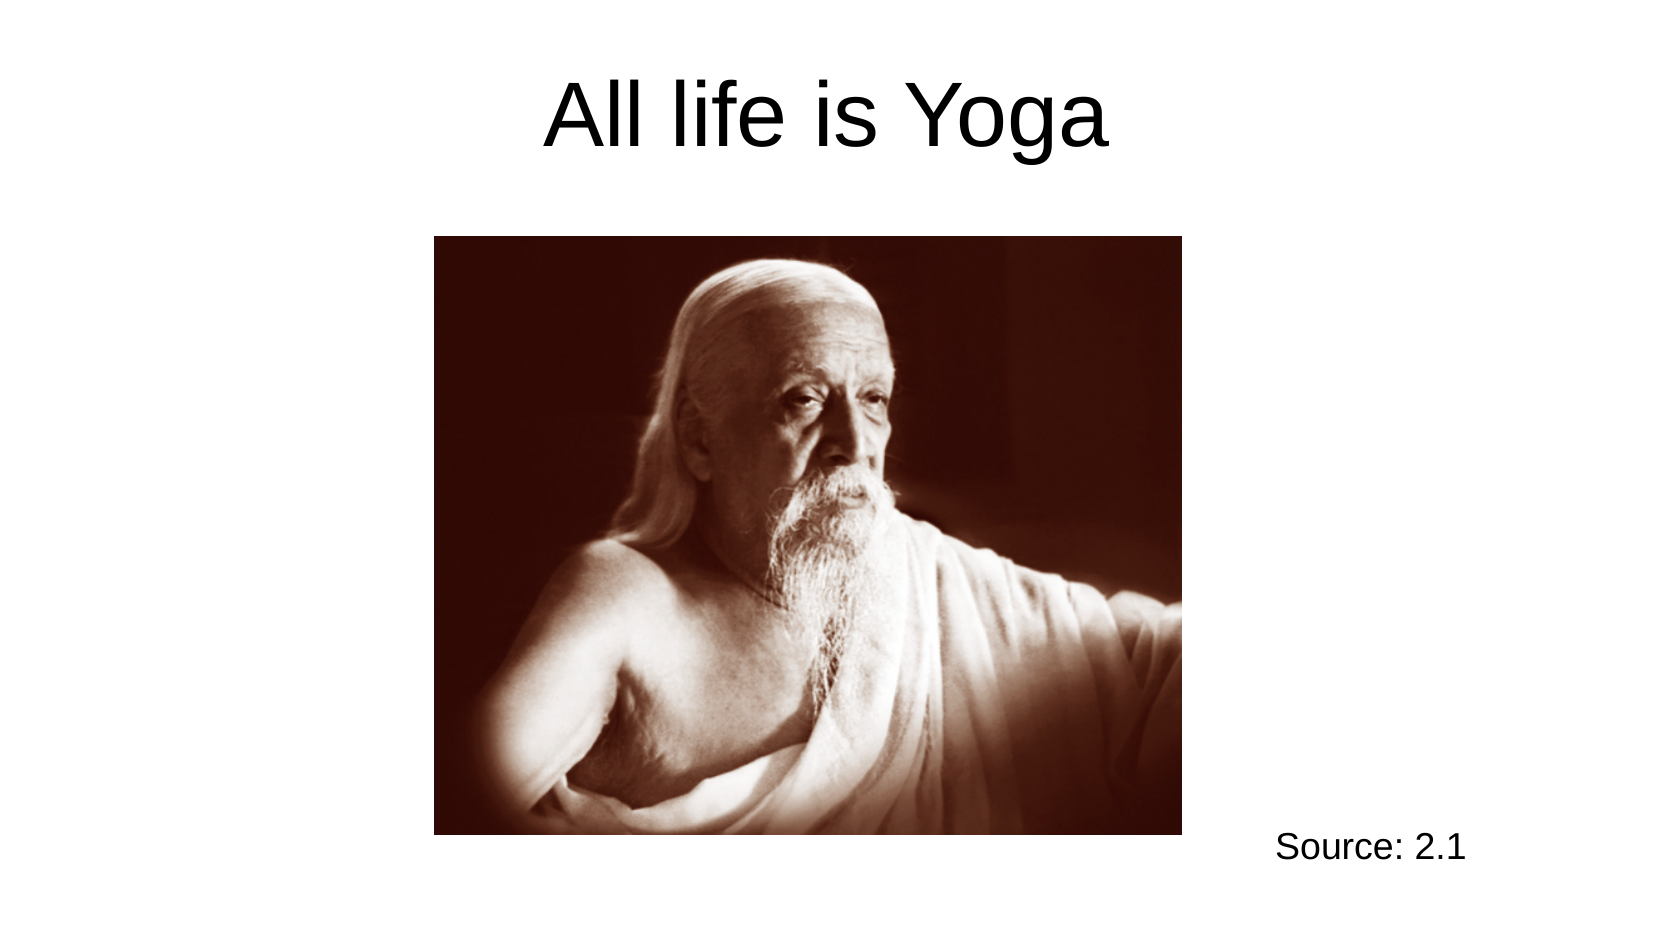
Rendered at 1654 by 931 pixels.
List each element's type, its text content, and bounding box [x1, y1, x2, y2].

title All life is Yoga [82, 37, 1571, 193]
text_box Source: 2.1 [1260, 818, 1482, 876]
picture [434, 236, 1182, 835]
